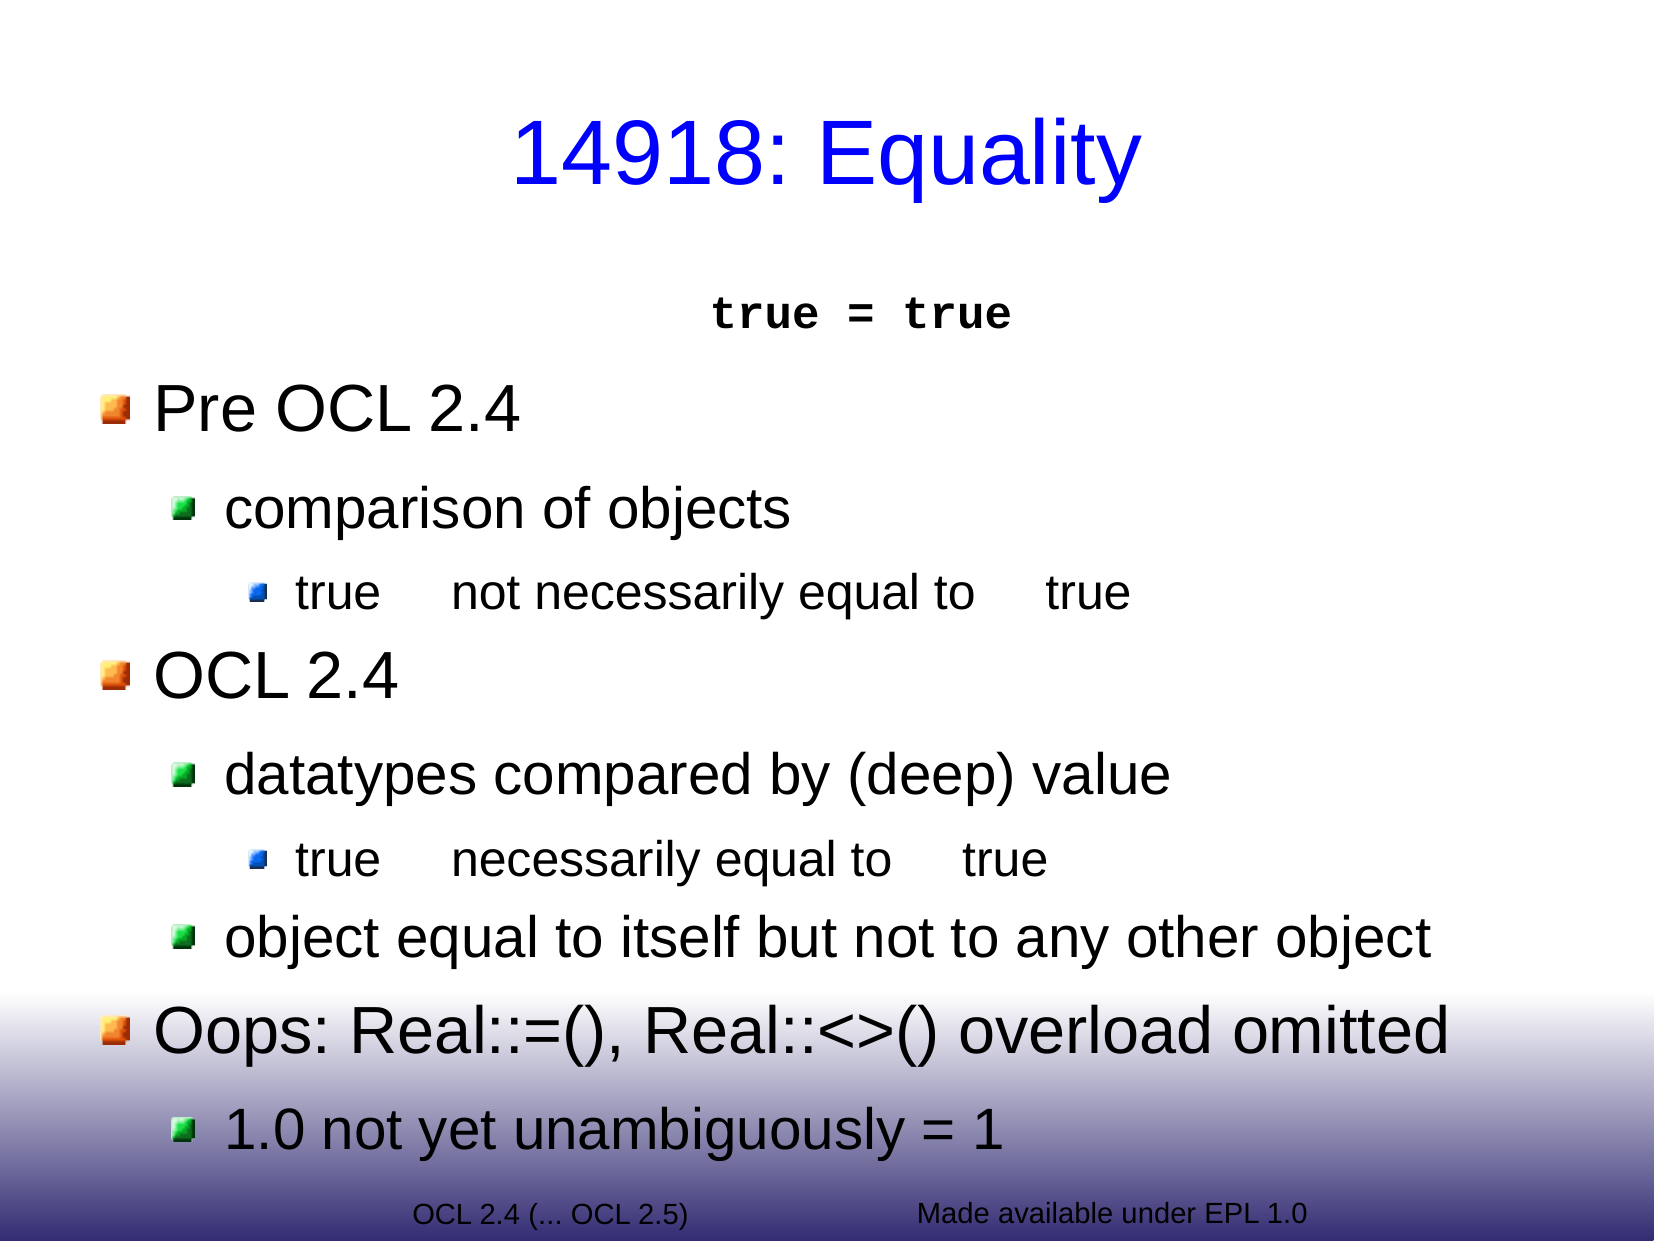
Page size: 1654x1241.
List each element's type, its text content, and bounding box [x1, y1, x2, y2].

list true = true Pre OCL 2.4 comparison of objects true not necessarily equal to true OCL 2.4 datatypes compared by (deep) value true necessarily equal to true object equal to itself but not to any other object Oops: Real::=(), Real::<>() overload omitted 1.0 not yet unambiguously = 1 [82, 290, 1639, 1162]
title 14918: Equality [82, 49, 1571, 257]
